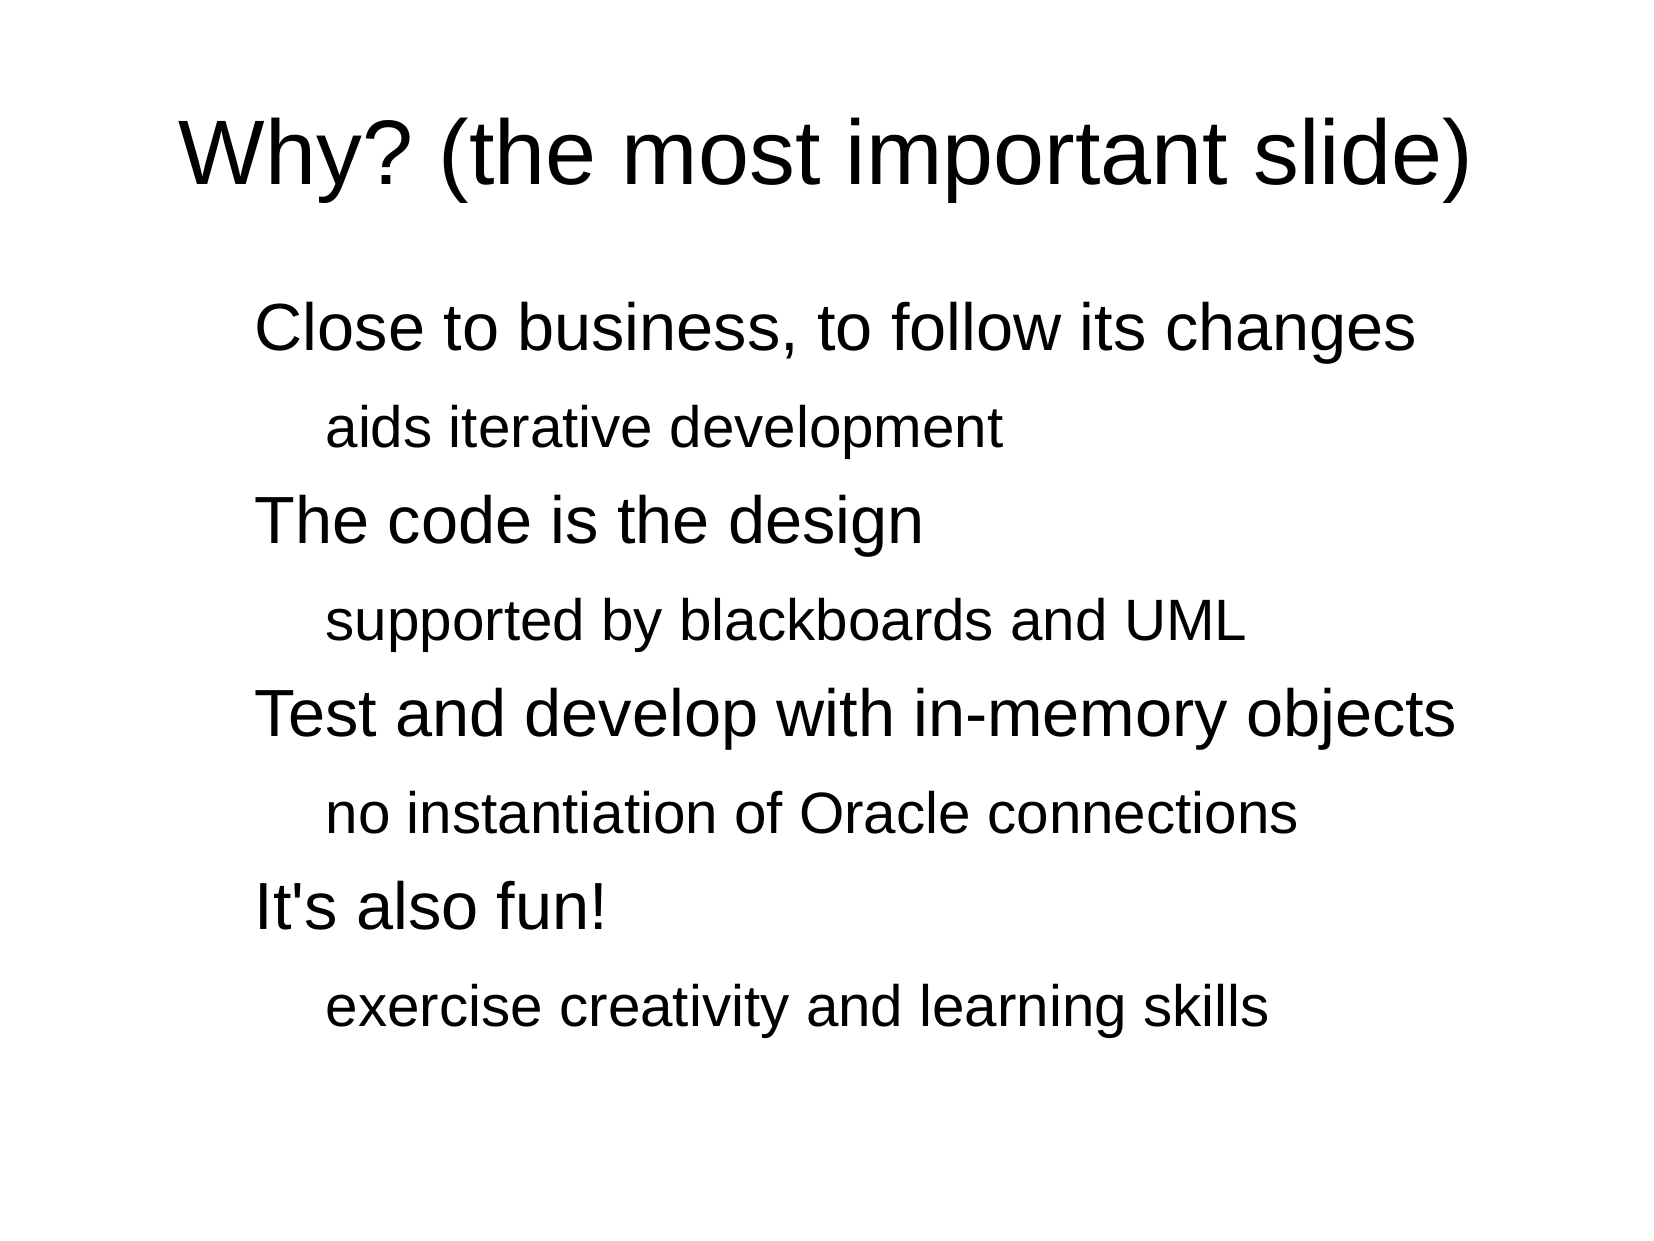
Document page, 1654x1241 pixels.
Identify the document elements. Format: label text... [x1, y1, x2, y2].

list Close to business, to follow its changes aids iterative development The code is the design supported by blackboards and UML Test and develop with in-memory objects no instantiation of Oracle connections It's also fun! exercise creativity and learning skills [183, 290, 1571, 1109]
title Why? (the most important slide) [82, 49, 1571, 257]
